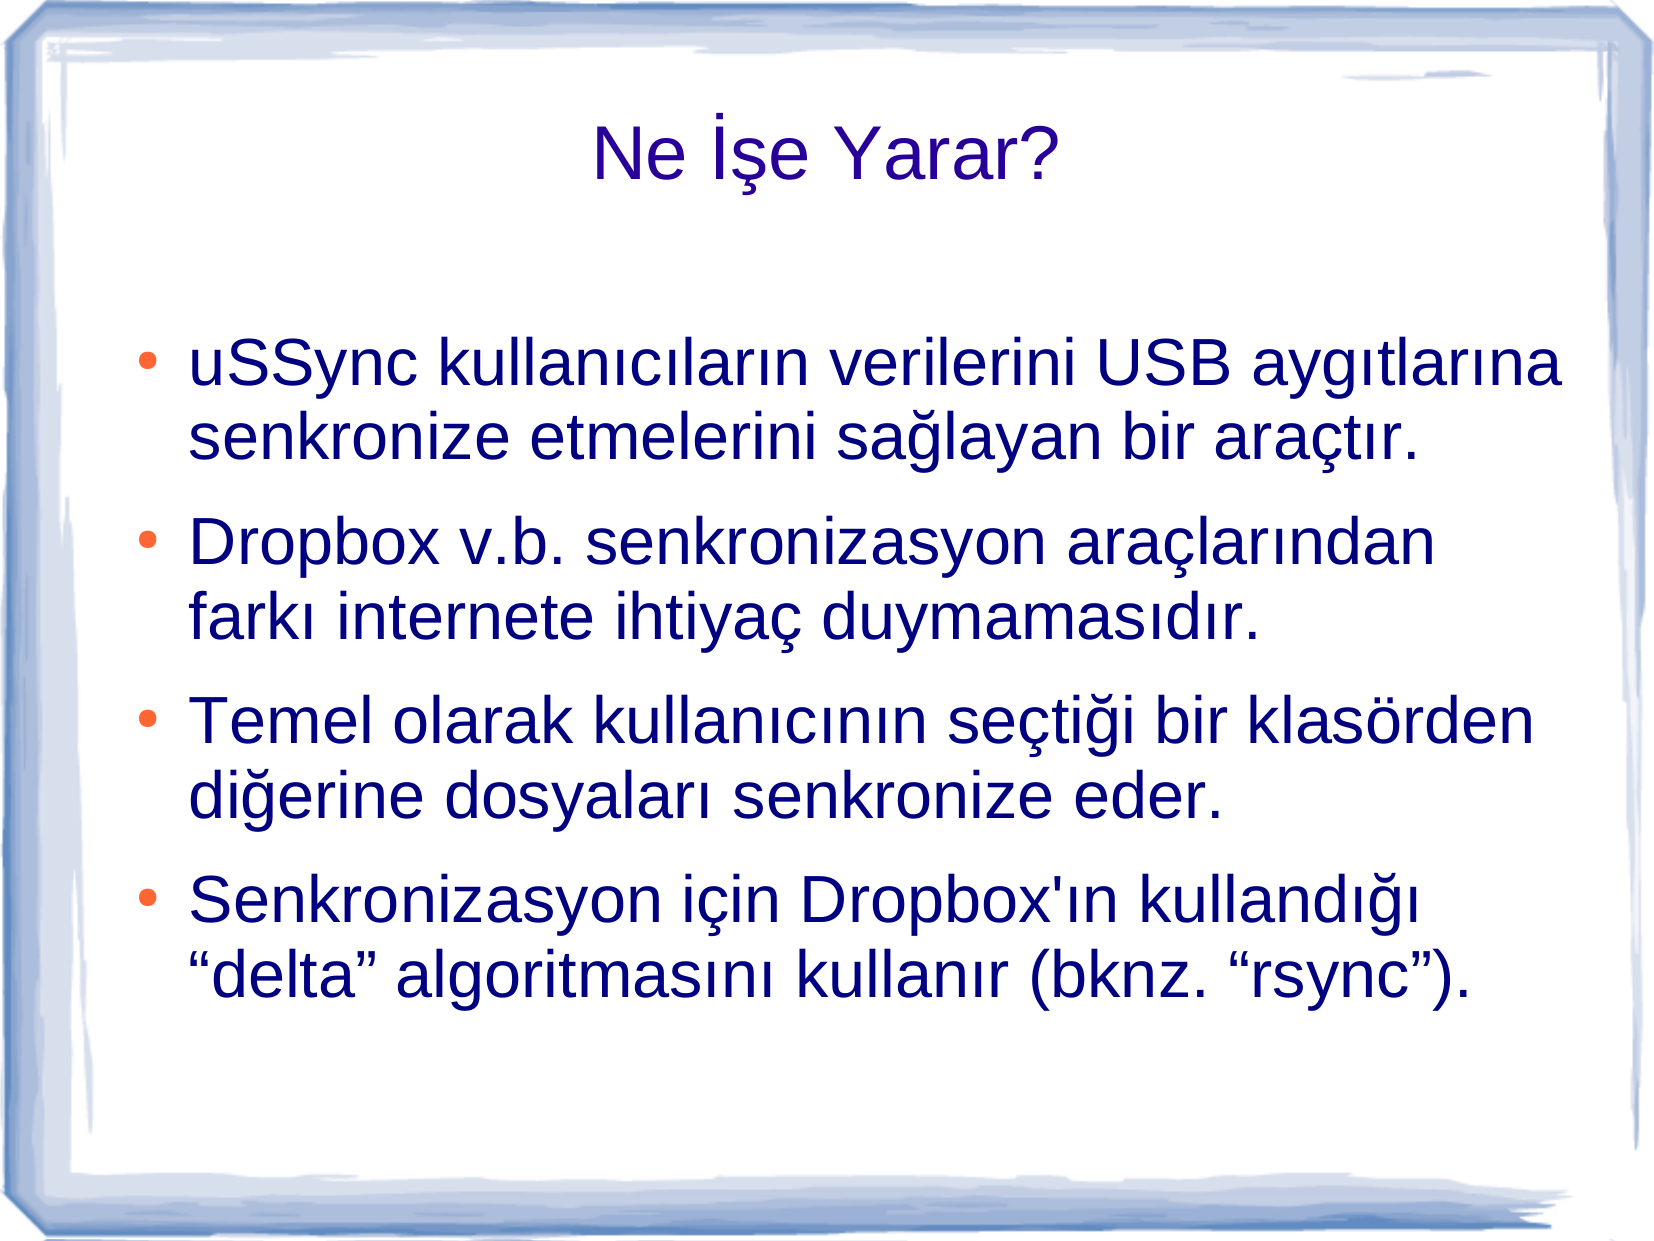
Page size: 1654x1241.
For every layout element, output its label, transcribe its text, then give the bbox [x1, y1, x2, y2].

list uSSync kullanıcıların verilerini USB aygıtlarına senkronize etmelerini sağlayan bir araçtır. Dropbox v.b. senkronizasyon araçlarından farkı internete ihtiyaç duymamasıdır. Temel olarak kullanıcının seçtiği bir klasörden diğerine dosyaları senkronize eder. Senkronizasyon için Dropbox'ın kullandığı “delta” algoritmasını kullanır (bknz. “rsync”). [118, 324, 1571, 1045]
title Ne İşe Yarar? [82, 49, 1571, 257]
picture [0, 0, 1654, 1241]
